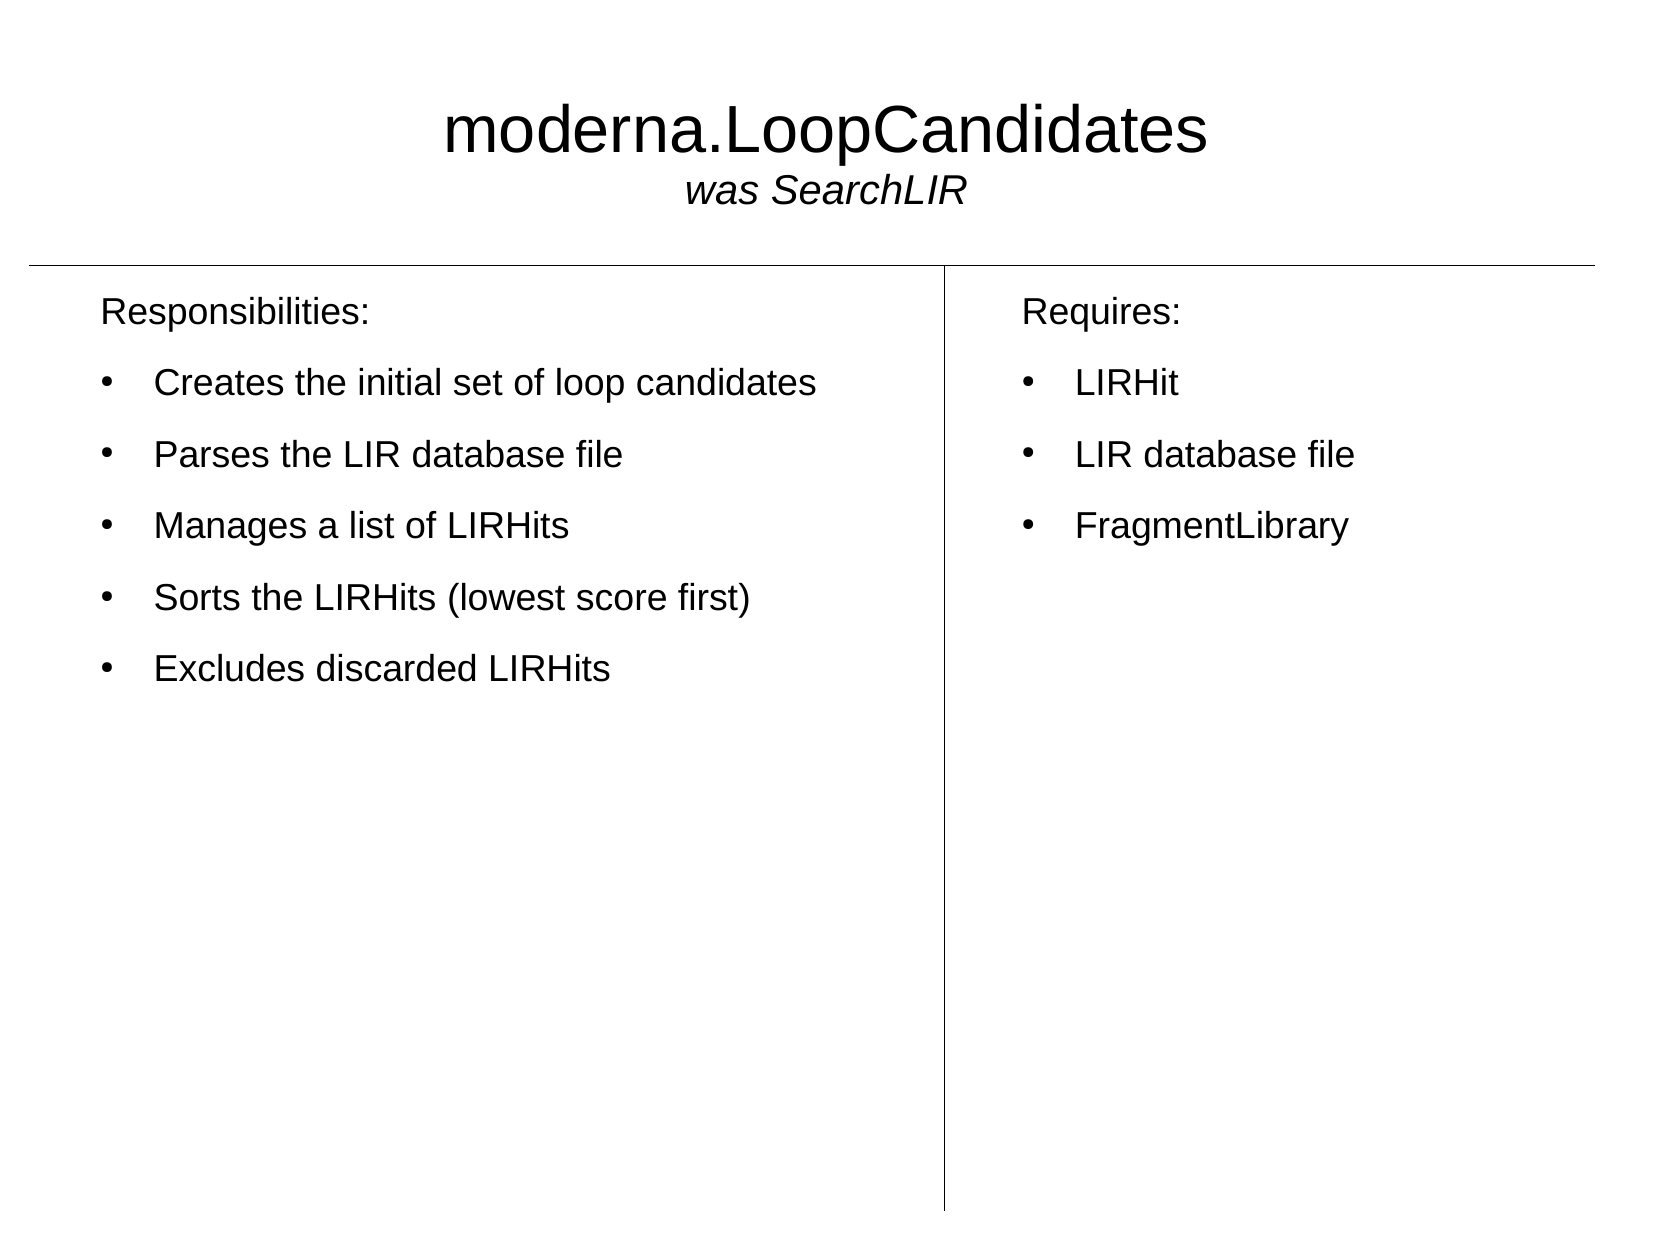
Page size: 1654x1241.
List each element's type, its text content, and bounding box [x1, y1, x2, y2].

list Requires: LIRHit LIR database file FragmentLibrary [1003, 290, 1572, 1094]
list Responsibilities: Creates the initial set of loop candidates Parses the LIR database file Manages a list of LIRHits Sorts the LIRHits (lowest score first) Excludes discarded LIRHits [82, 290, 886, 1094]
title moderna.LoopCandidates was SearchLIR [82, 49, 1571, 257]
